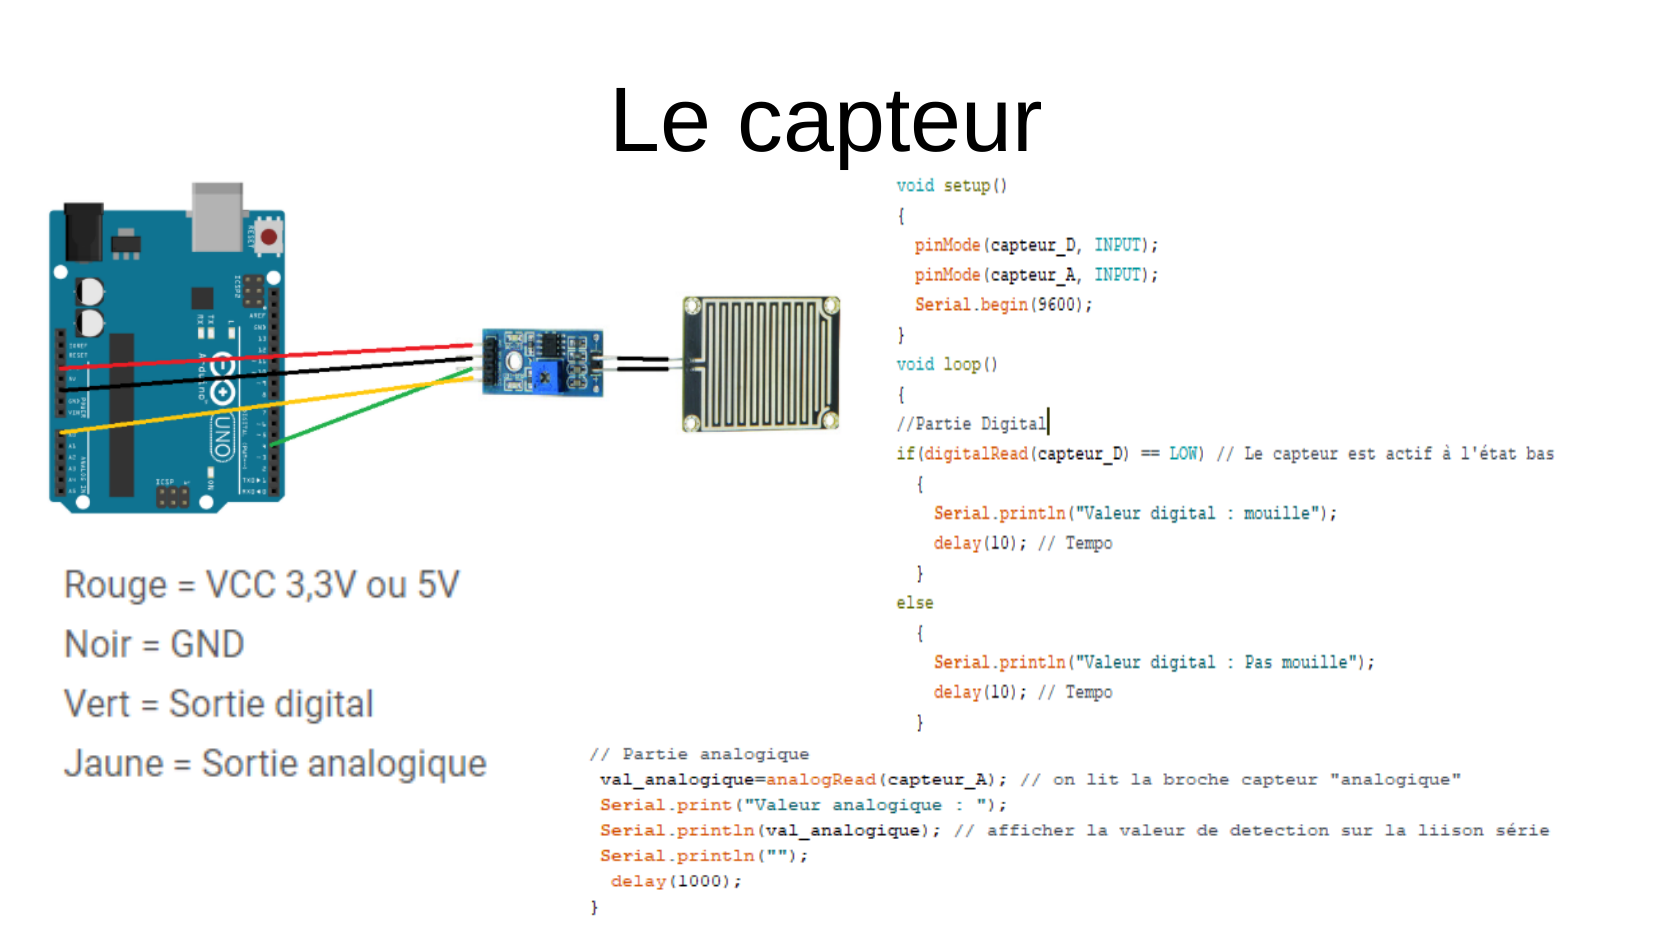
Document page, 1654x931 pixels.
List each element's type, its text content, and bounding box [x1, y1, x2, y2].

picture [583, 173, 1571, 928]
title Le capteur [82, 37, 1571, 193]
picture [56, 557, 528, 809]
picture [39, 173, 848, 520]
